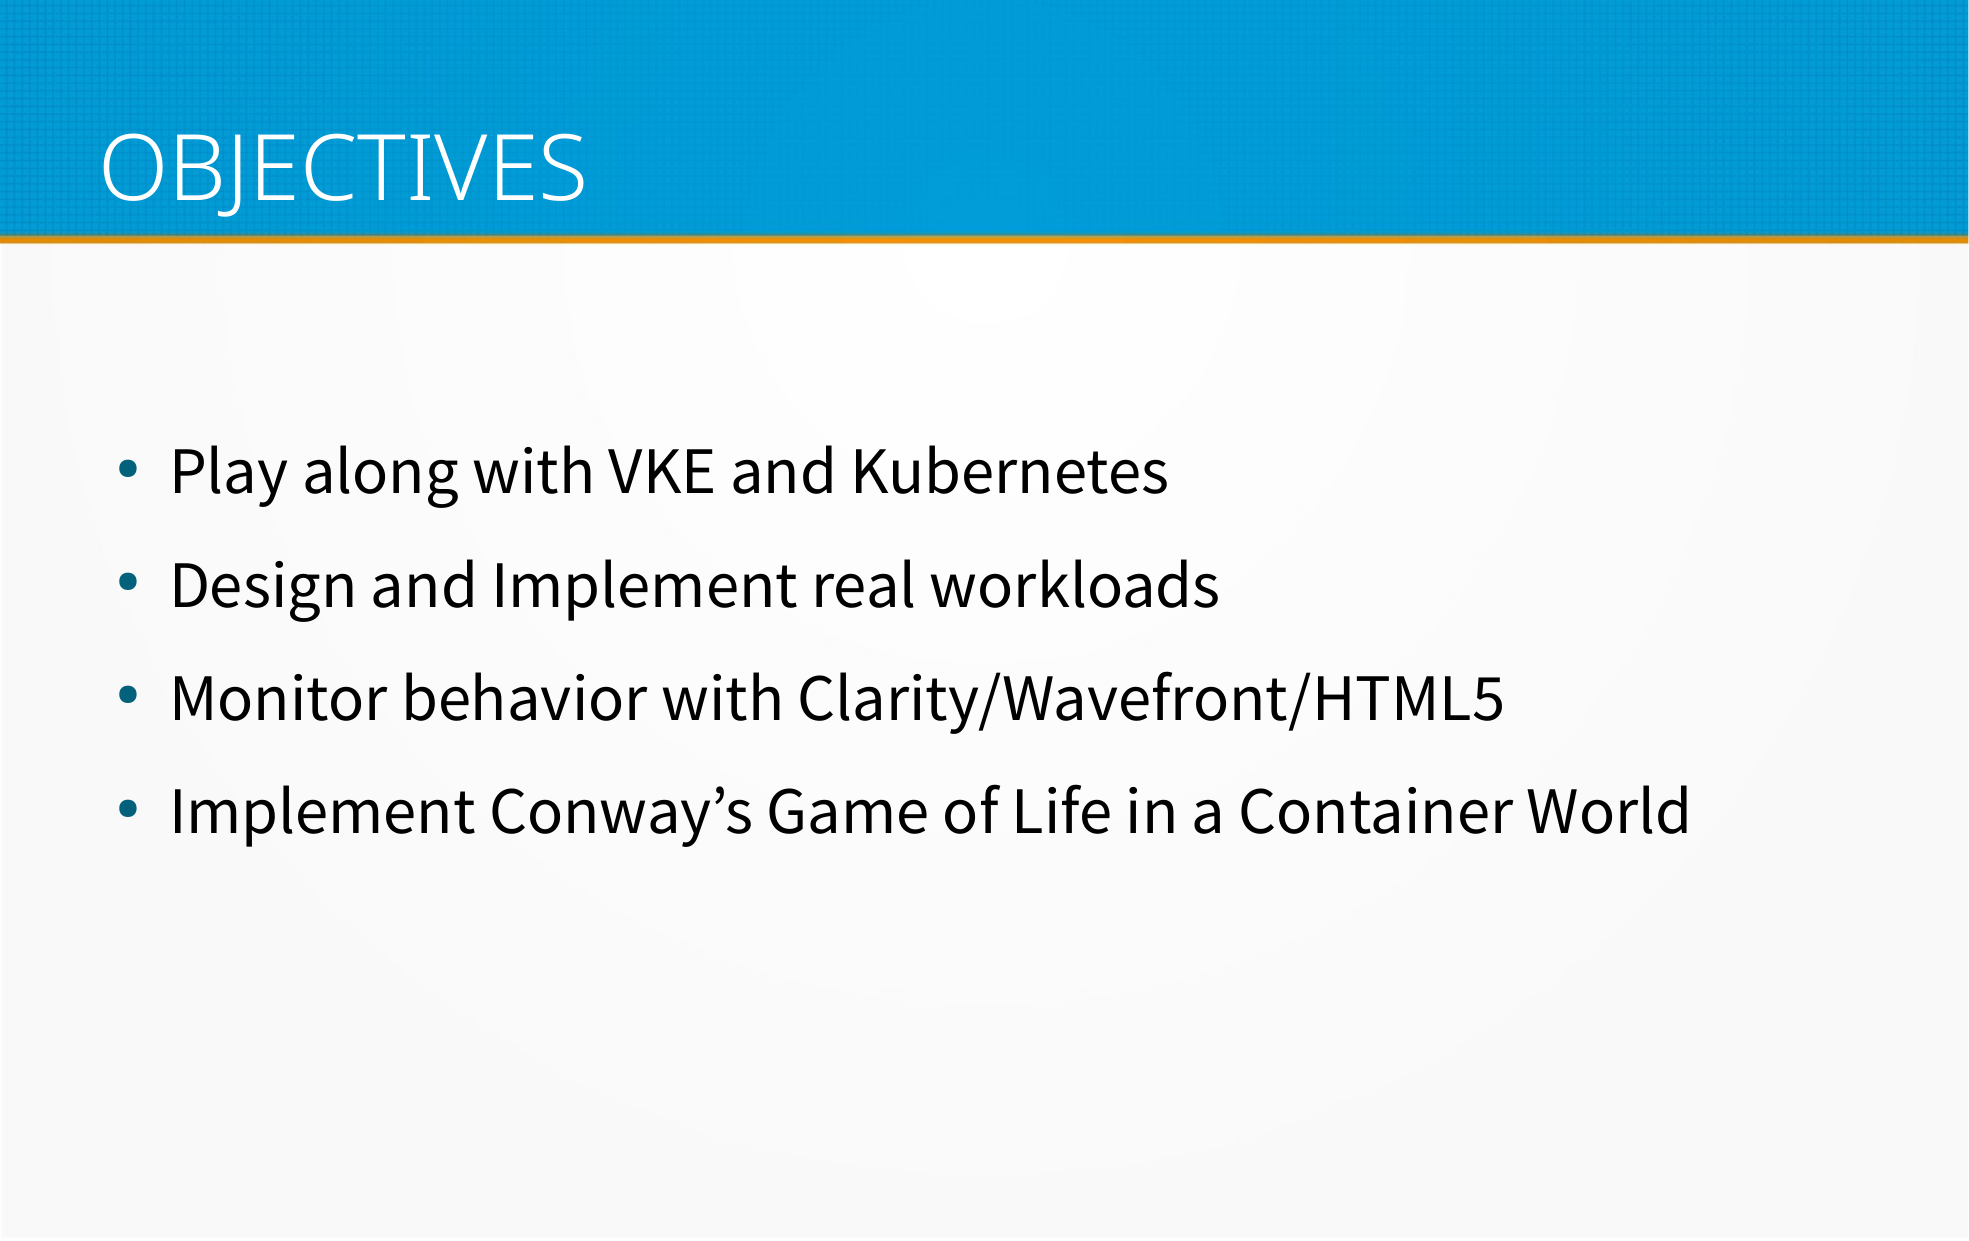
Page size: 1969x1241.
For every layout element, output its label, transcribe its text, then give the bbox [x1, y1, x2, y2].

title OBJECTIVES [98, 19, 1870, 227]
list Play along with VKE and Kubernetes Design and Implement real workloads Monitor behavior with Clarity/Wavefront/HTML5 Implement Conway’s Game of Life in a Container World [98, 315, 1861, 1081]
picture [0, 233, 1969, 1241]
